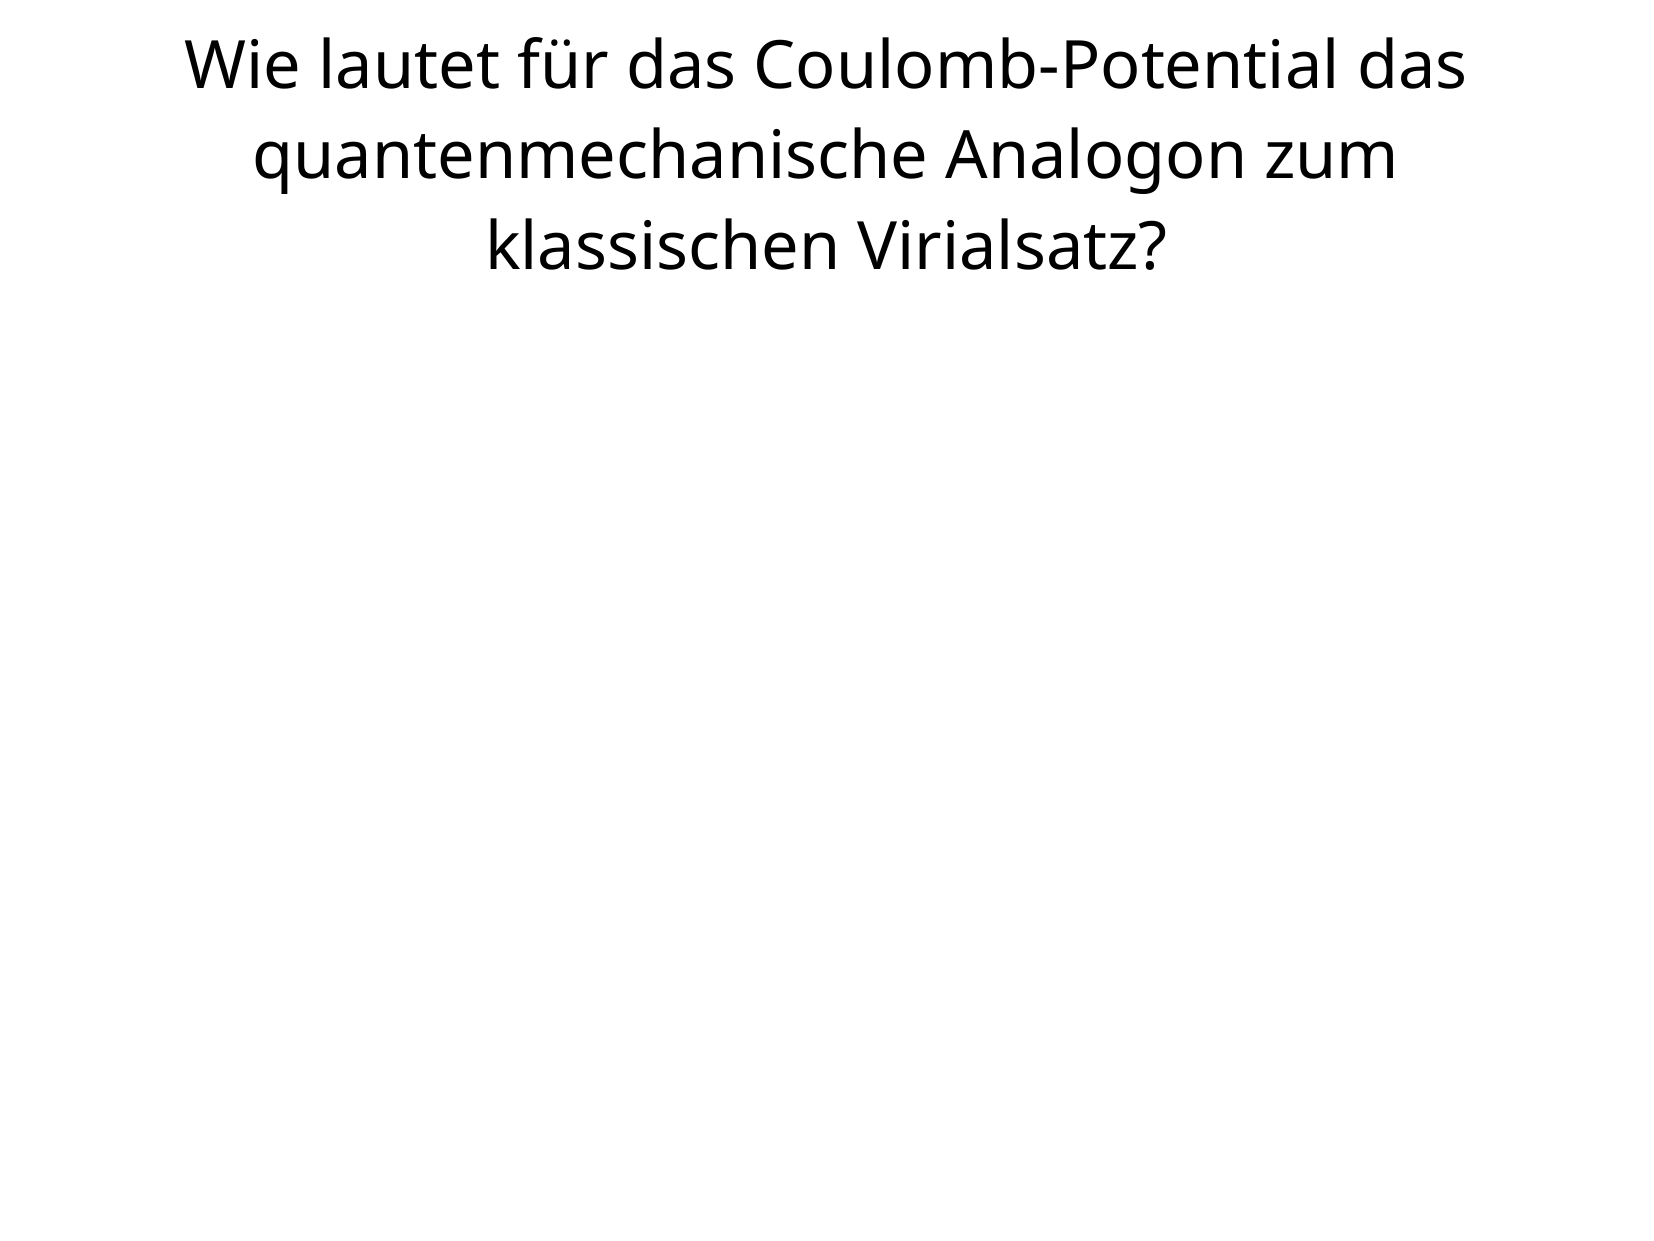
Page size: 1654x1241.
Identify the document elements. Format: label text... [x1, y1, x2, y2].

title Wie lautet für das Coulomb-Potential das quantenmechanische Analogon zum klassischen Virialsatz? [82, 20, 1571, 286]
